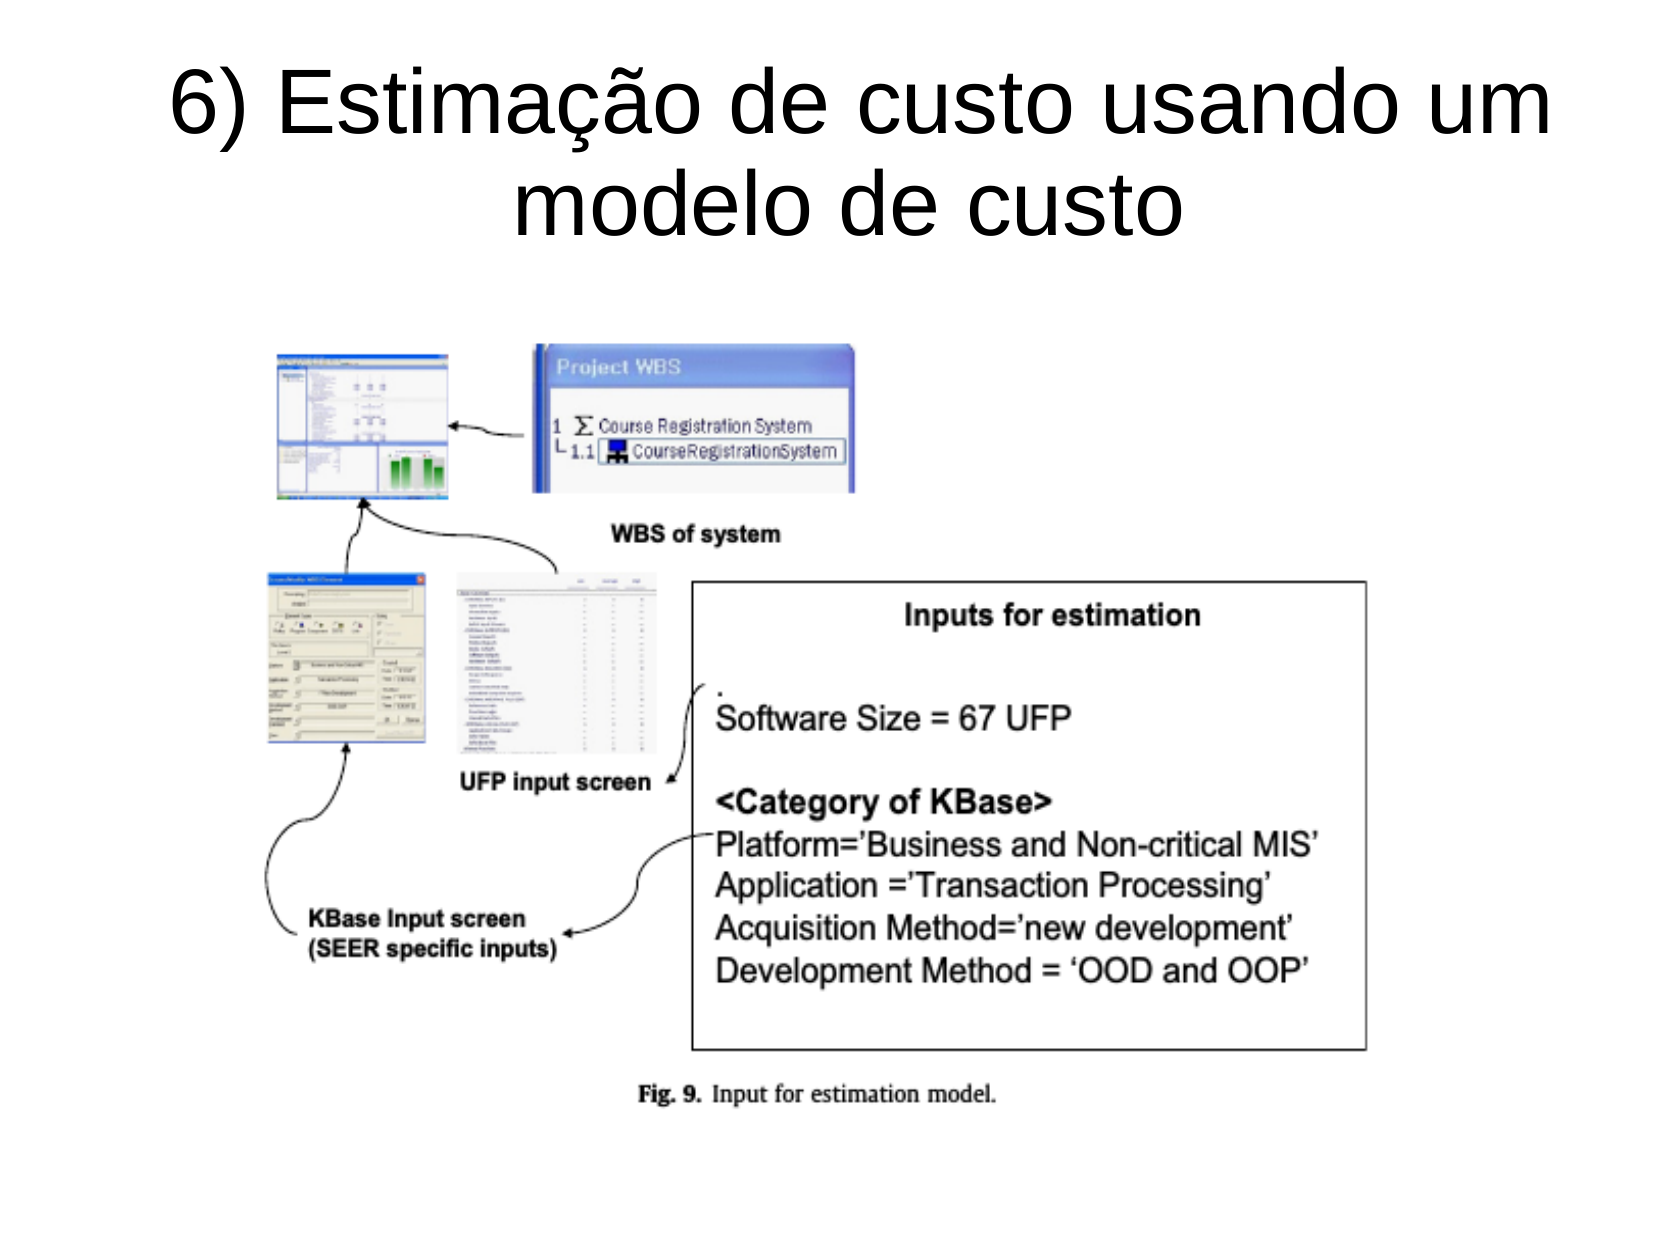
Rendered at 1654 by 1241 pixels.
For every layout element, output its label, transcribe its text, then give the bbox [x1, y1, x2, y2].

picture [255, 325, 1382, 1123]
title 6) Estimação de custo usando um modelo de custo [82, 49, 1571, 257]
